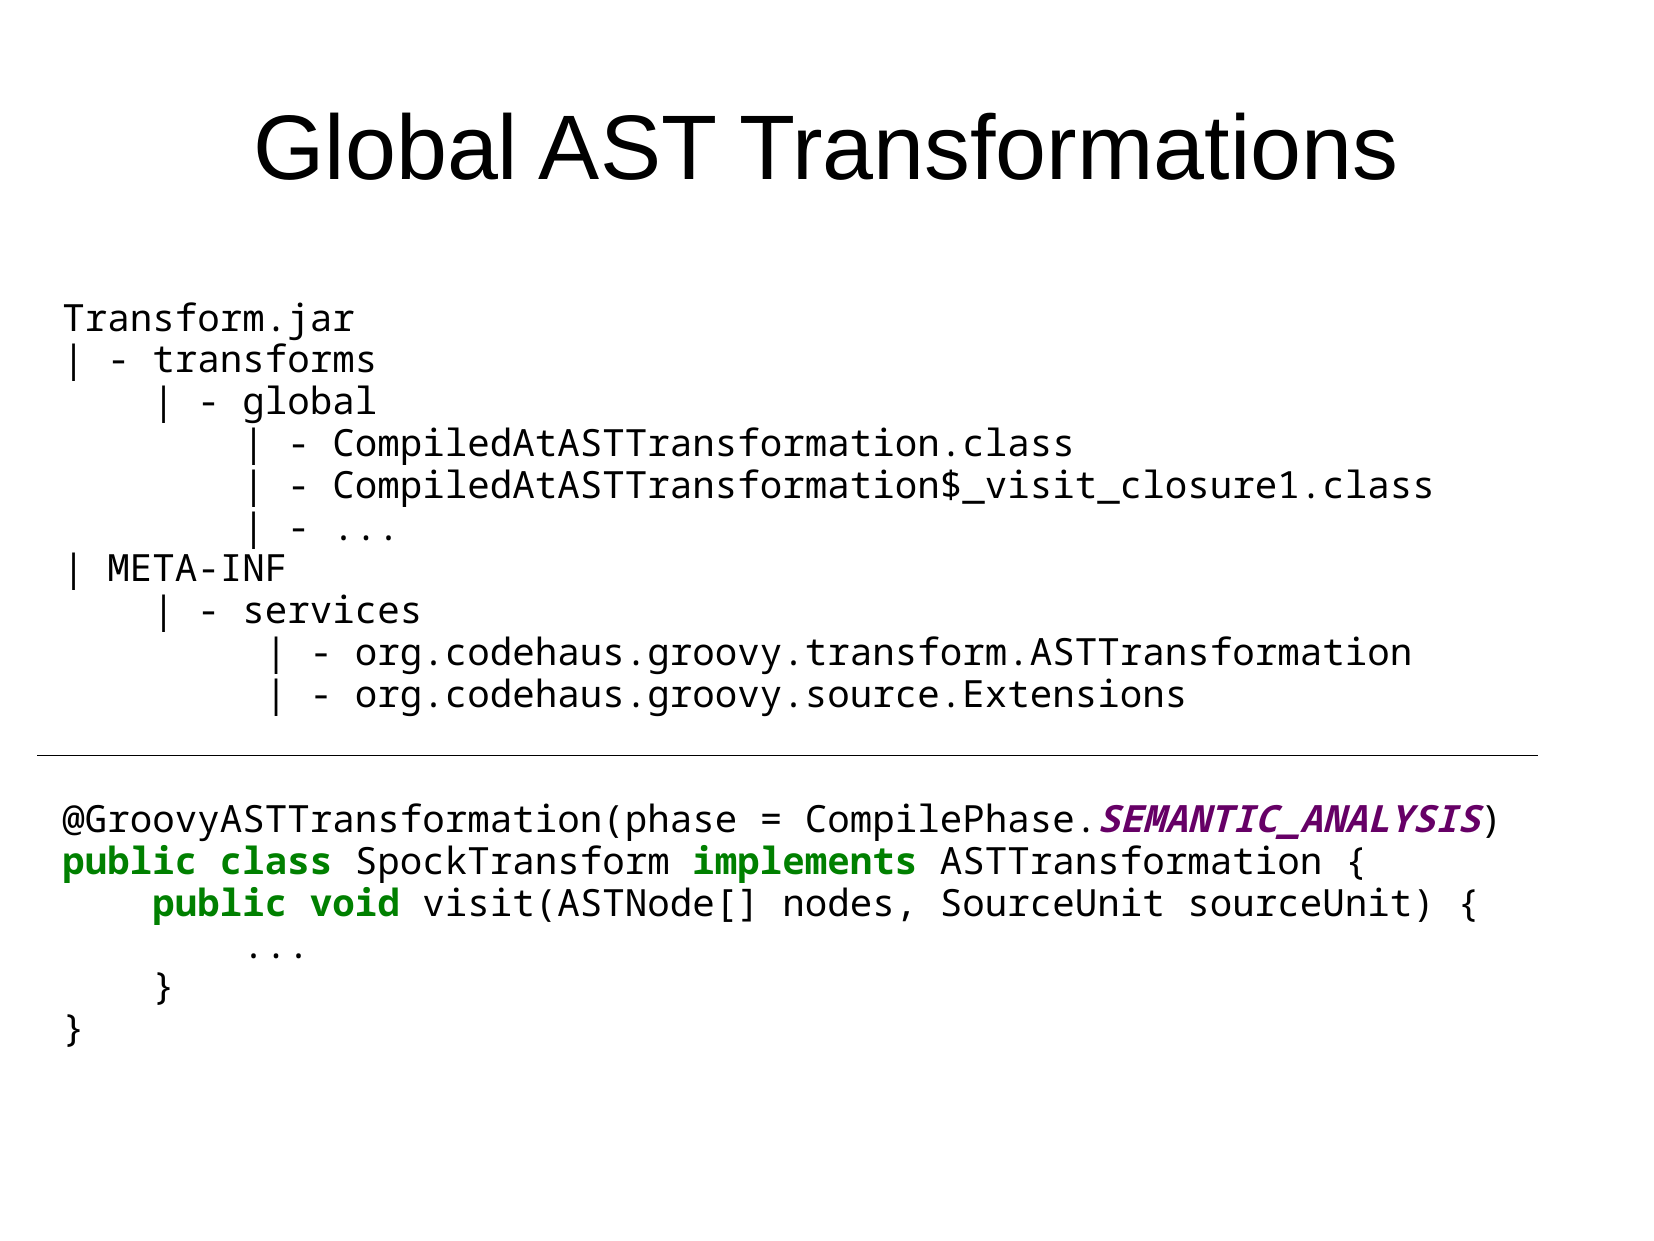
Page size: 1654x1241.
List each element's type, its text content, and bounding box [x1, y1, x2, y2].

text_box Transform.jar | - transforms | - global | - CompiledAtASTTransformation.class | - CompiledAtASTTransformation$_visit_closure1.class | - ... | META-INF | - services | - org.codehaus.groovy.transform.ASTTransformation | - org.codehaus.groovy.source.Extensions @GroovyASTTransformation(phase = CompilePhase.SEMANTIC_ANALYSIS) public class SpockTransform implements ASTTransformation { public void visit(ASTNode[] nodes, SourceUnit sourceUnit) { ... } } [47, 290, 1607, 1058]
title Global AST Transformations [82, 83, 1571, 208]
